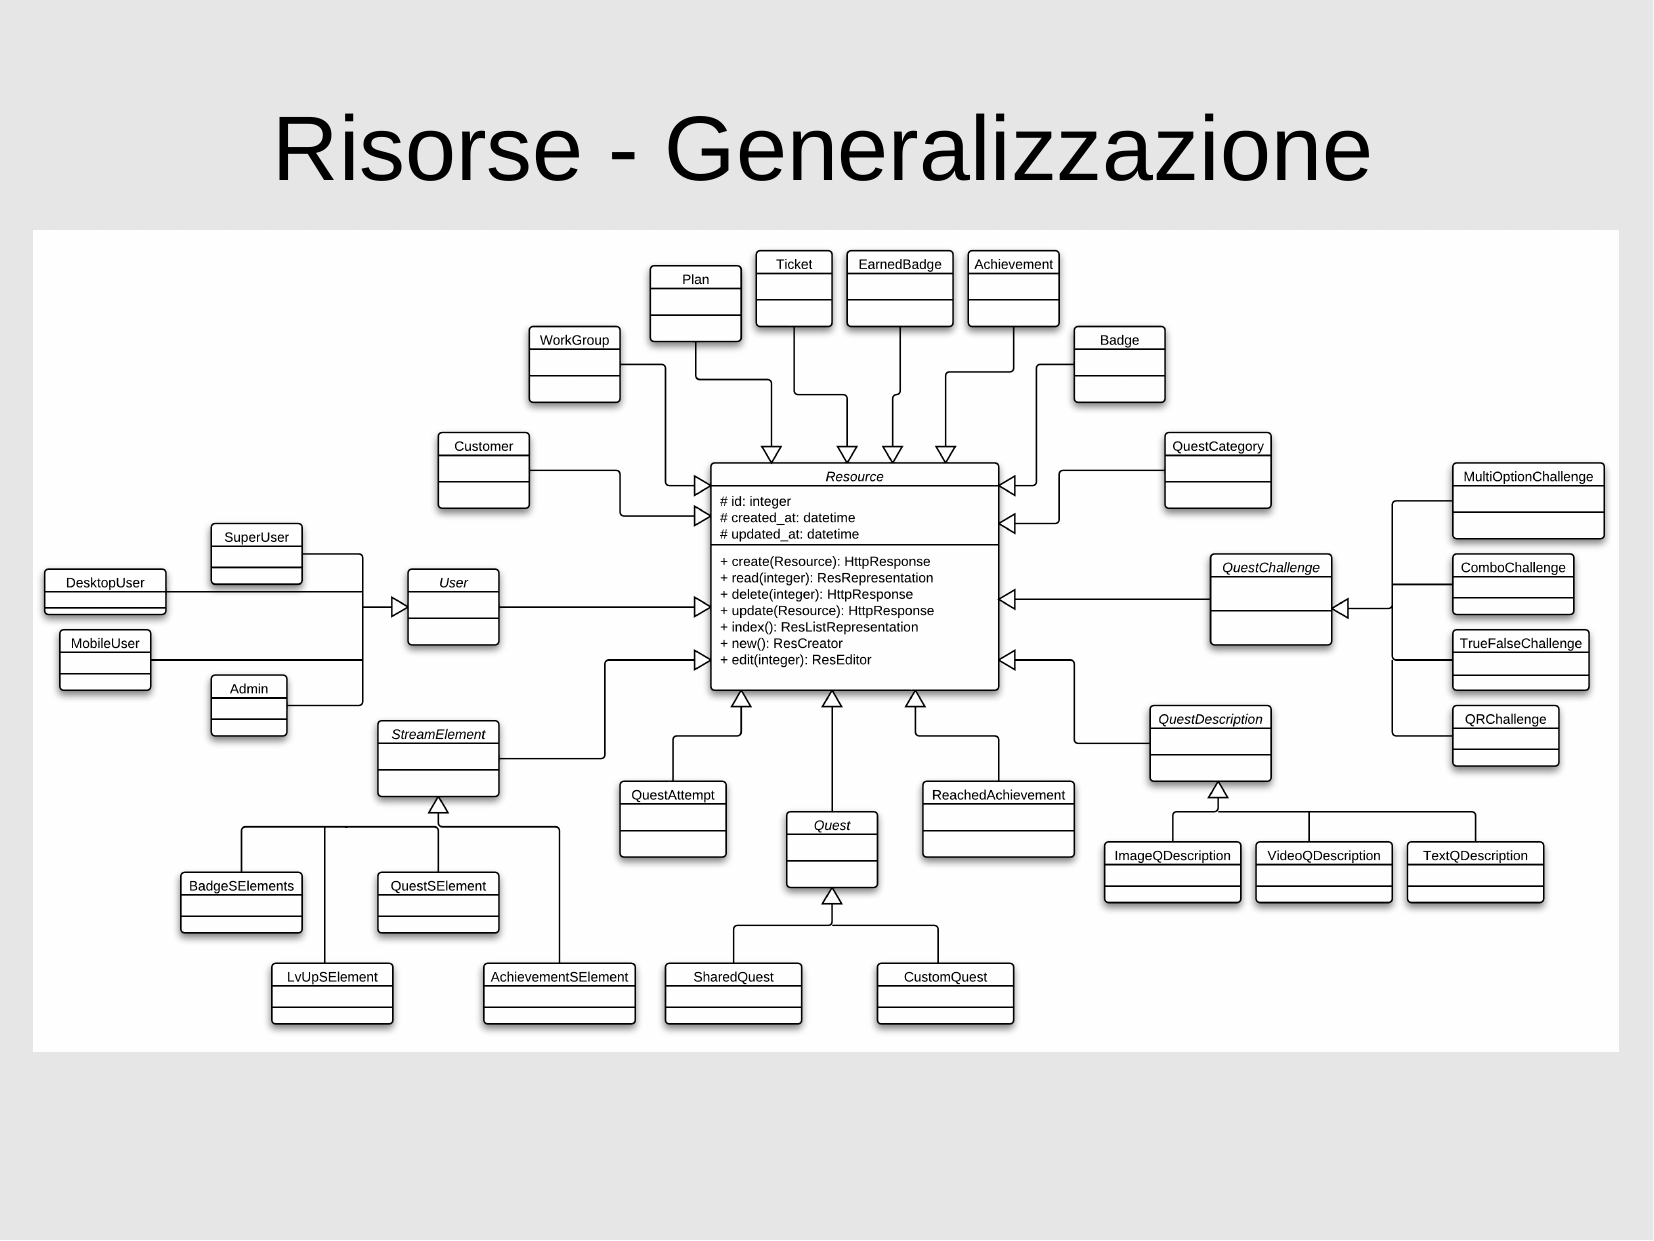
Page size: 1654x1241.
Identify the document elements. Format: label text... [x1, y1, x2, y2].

title Risorse - Generalizzazione [82, 48, 1566, 230]
picture [33, 230, 1619, 1052]
